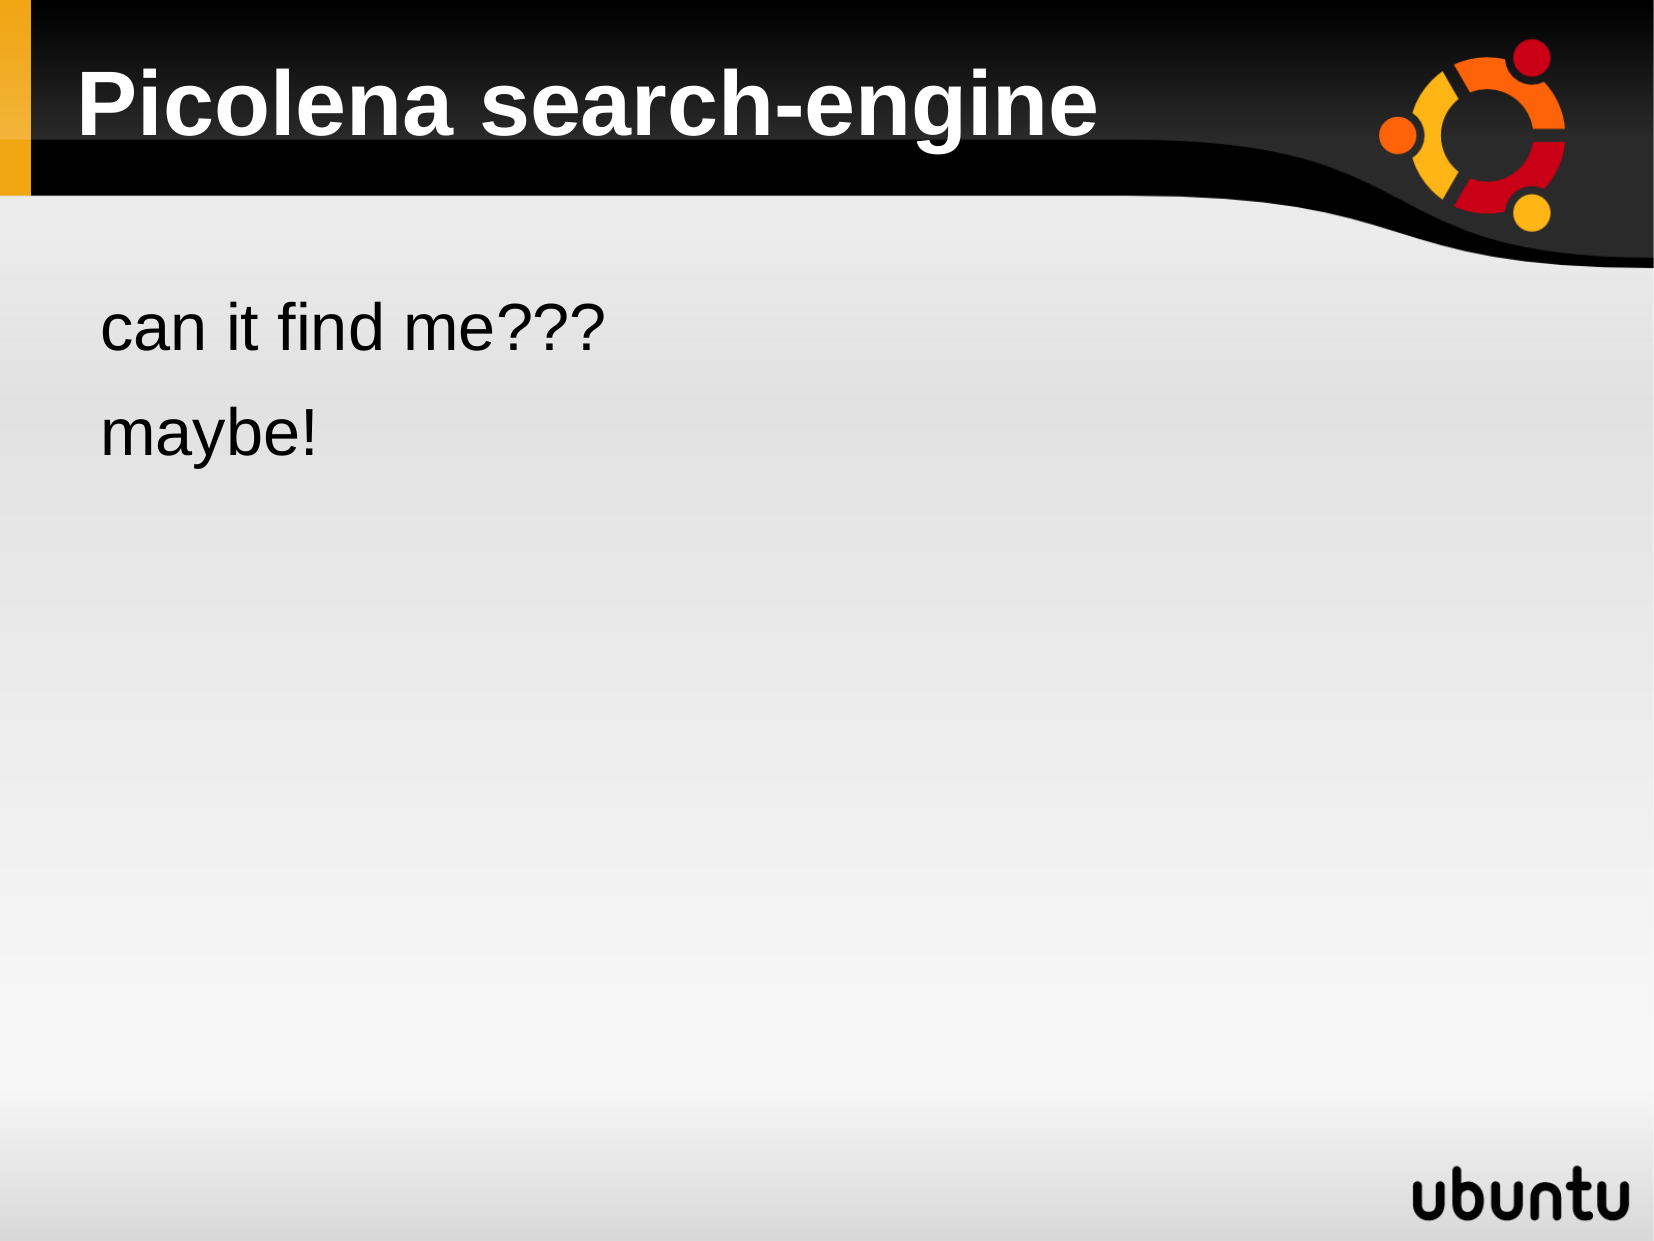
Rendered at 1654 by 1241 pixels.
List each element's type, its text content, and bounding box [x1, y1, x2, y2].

list can it find me??? maybe! [82, 290, 1571, 1109]
picture [0, 0, 1654, 1241]
title Picolena search-engine [76, 0, 1565, 208]
